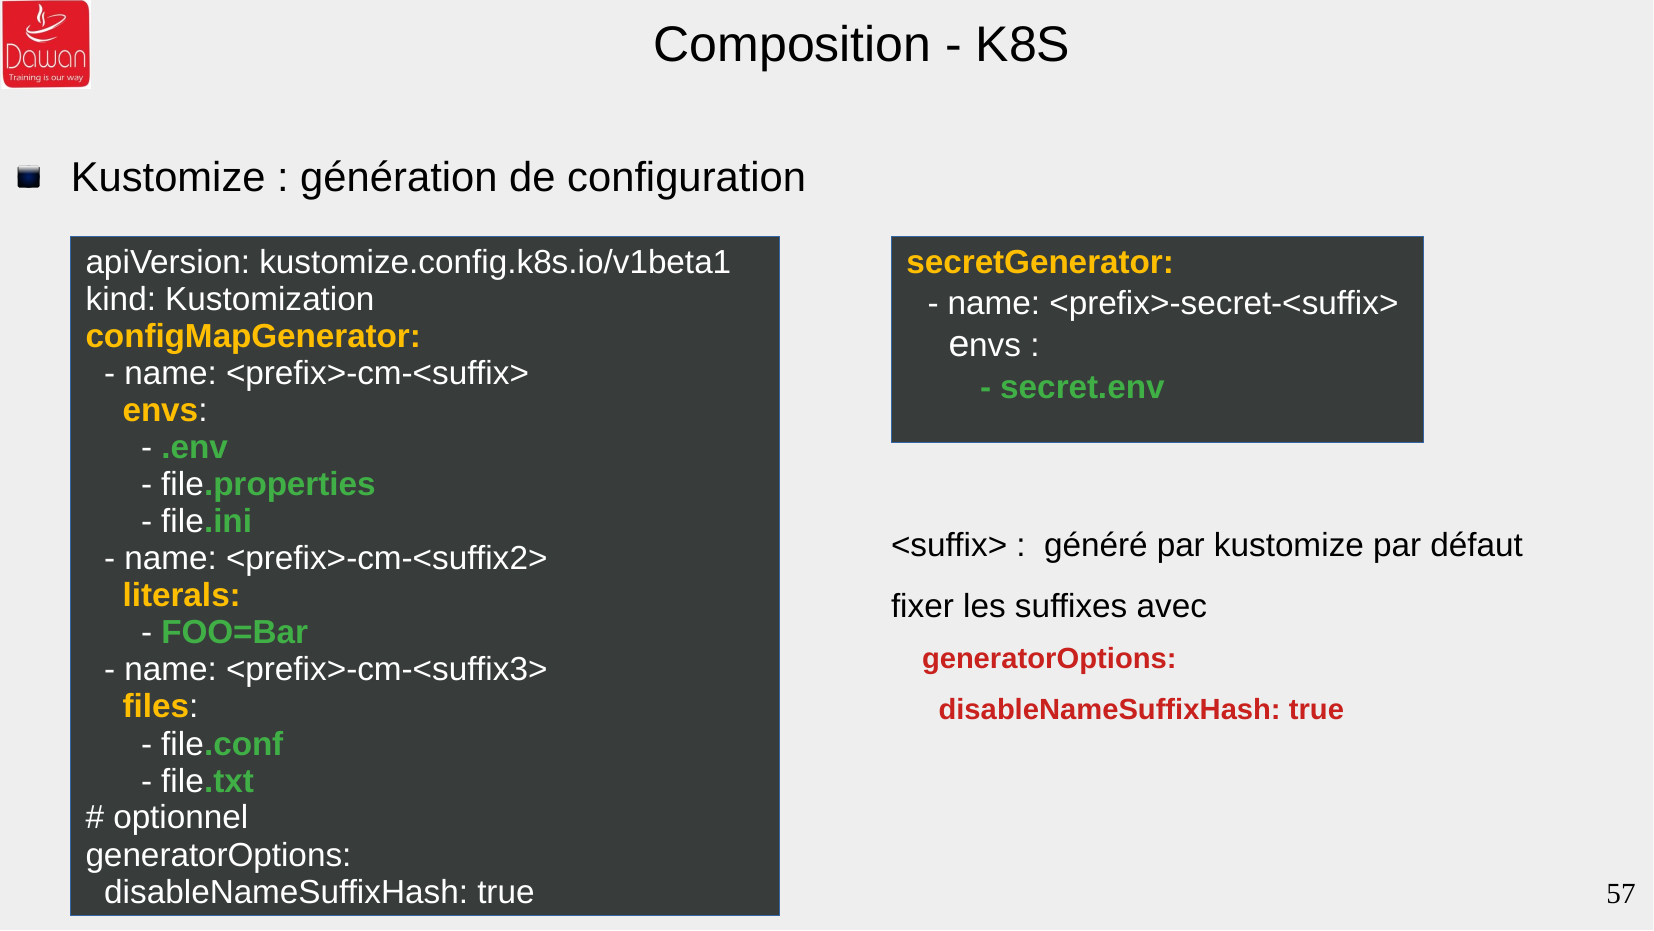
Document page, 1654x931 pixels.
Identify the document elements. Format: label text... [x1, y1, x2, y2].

picture [1, 0, 91, 88]
text_box secretGenerator: - name: <prefix>-secret-<suffix> envs : - secret.env [891, 236, 1424, 443]
text_box apiVersion: kustomize.config.k8s.io/v1beta1 kind: Kustomization configMapGenerator: - name: <prefix>-cm-<suffix> envs: - .env - file.properties - file.ini - name: <prefix>-cm-<suffix2> literals: - FOO=Bar - name: <prefix>-cm-<suffix3> files: - file.conf - file.txt # optionnel generatorOptions: disableNameSuffixHash: true [70, 236, 780, 916]
list Kustomize : génération de configuration <suffix> : généré par kustomize par défaut fixer les suffixes avec generatorOptions: disableNameSuffixHash: true [0, 88, 1654, 886]
title Composition - K8S [366, 0, 1287, 88]
